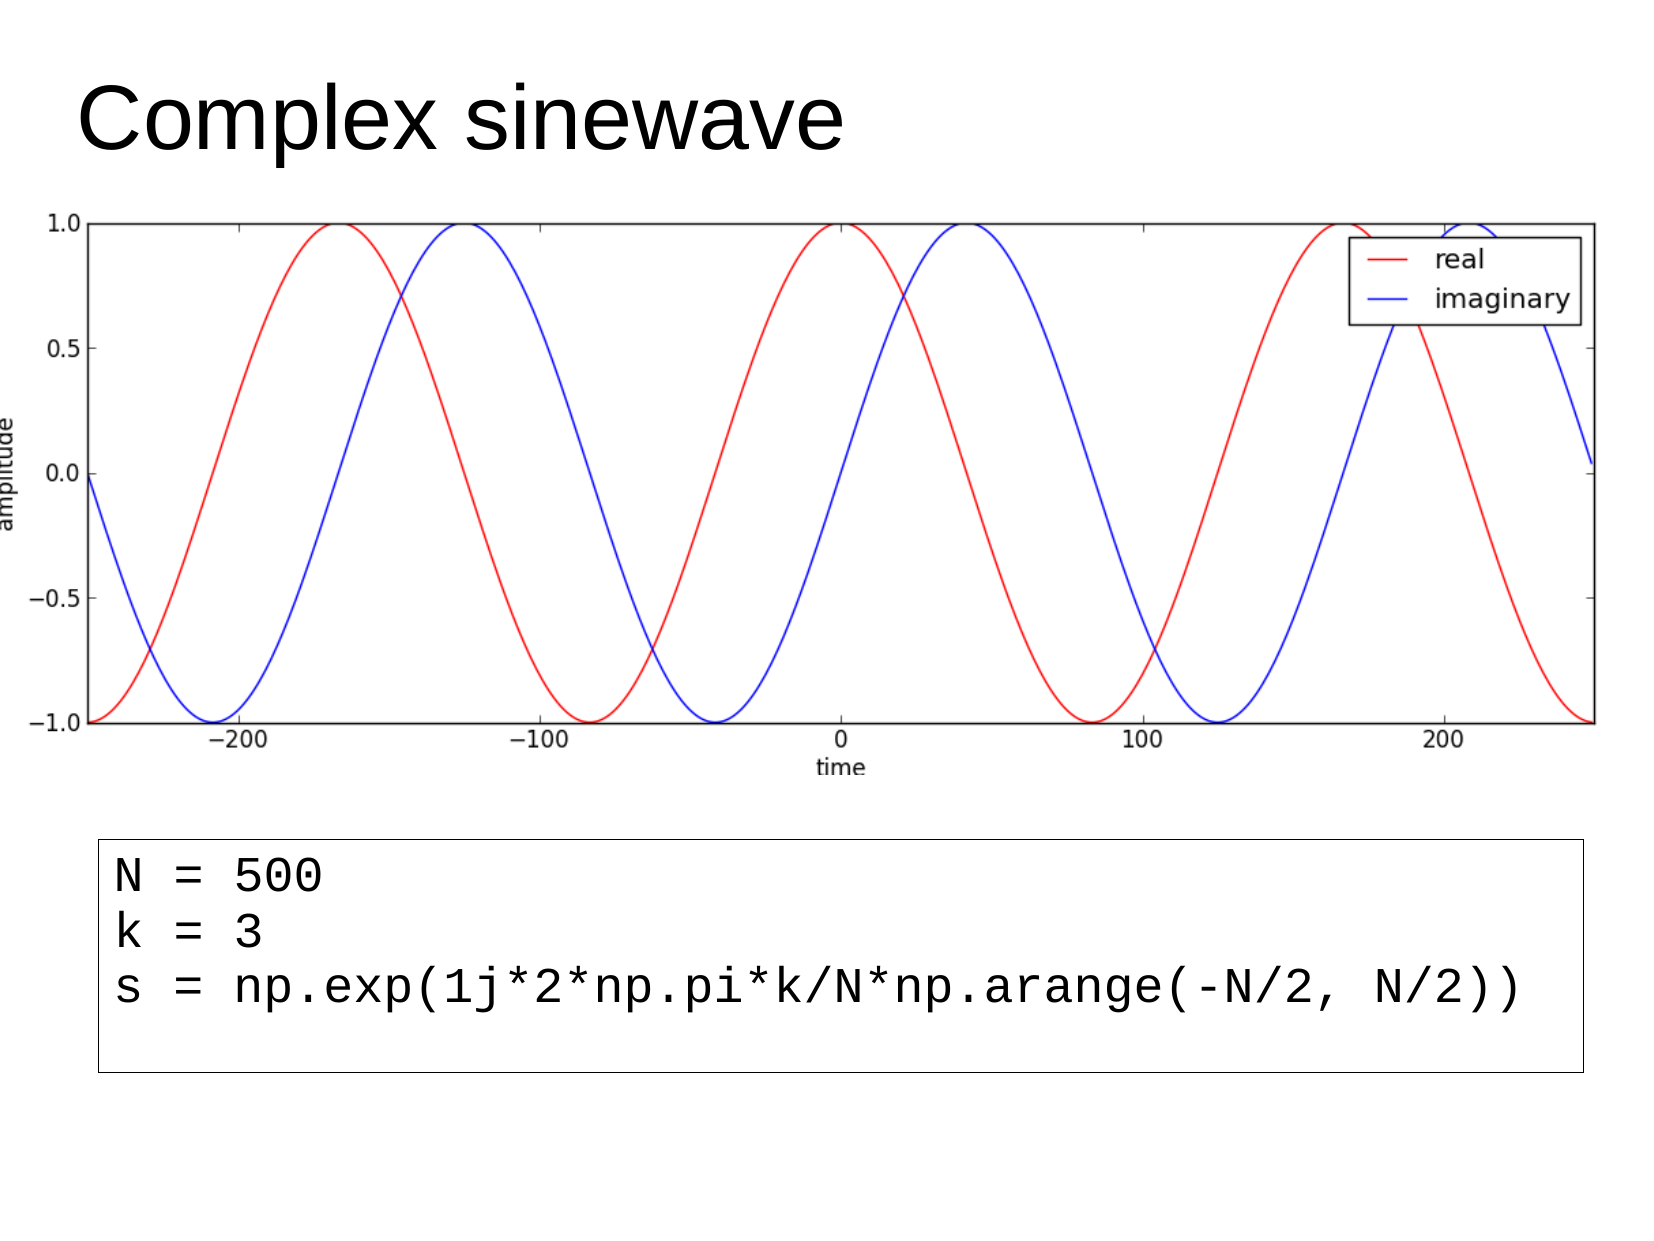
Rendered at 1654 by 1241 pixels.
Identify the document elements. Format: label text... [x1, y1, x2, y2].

title Complex sinewave [76, 13, 1565, 188]
picture [0, 188, 1639, 775]
text_box N = 500 k = 3 s = np.exp(1j*2*np.pi*k/N*np.arange(-N/2, N/2)) [98, 839, 1584, 1073]
